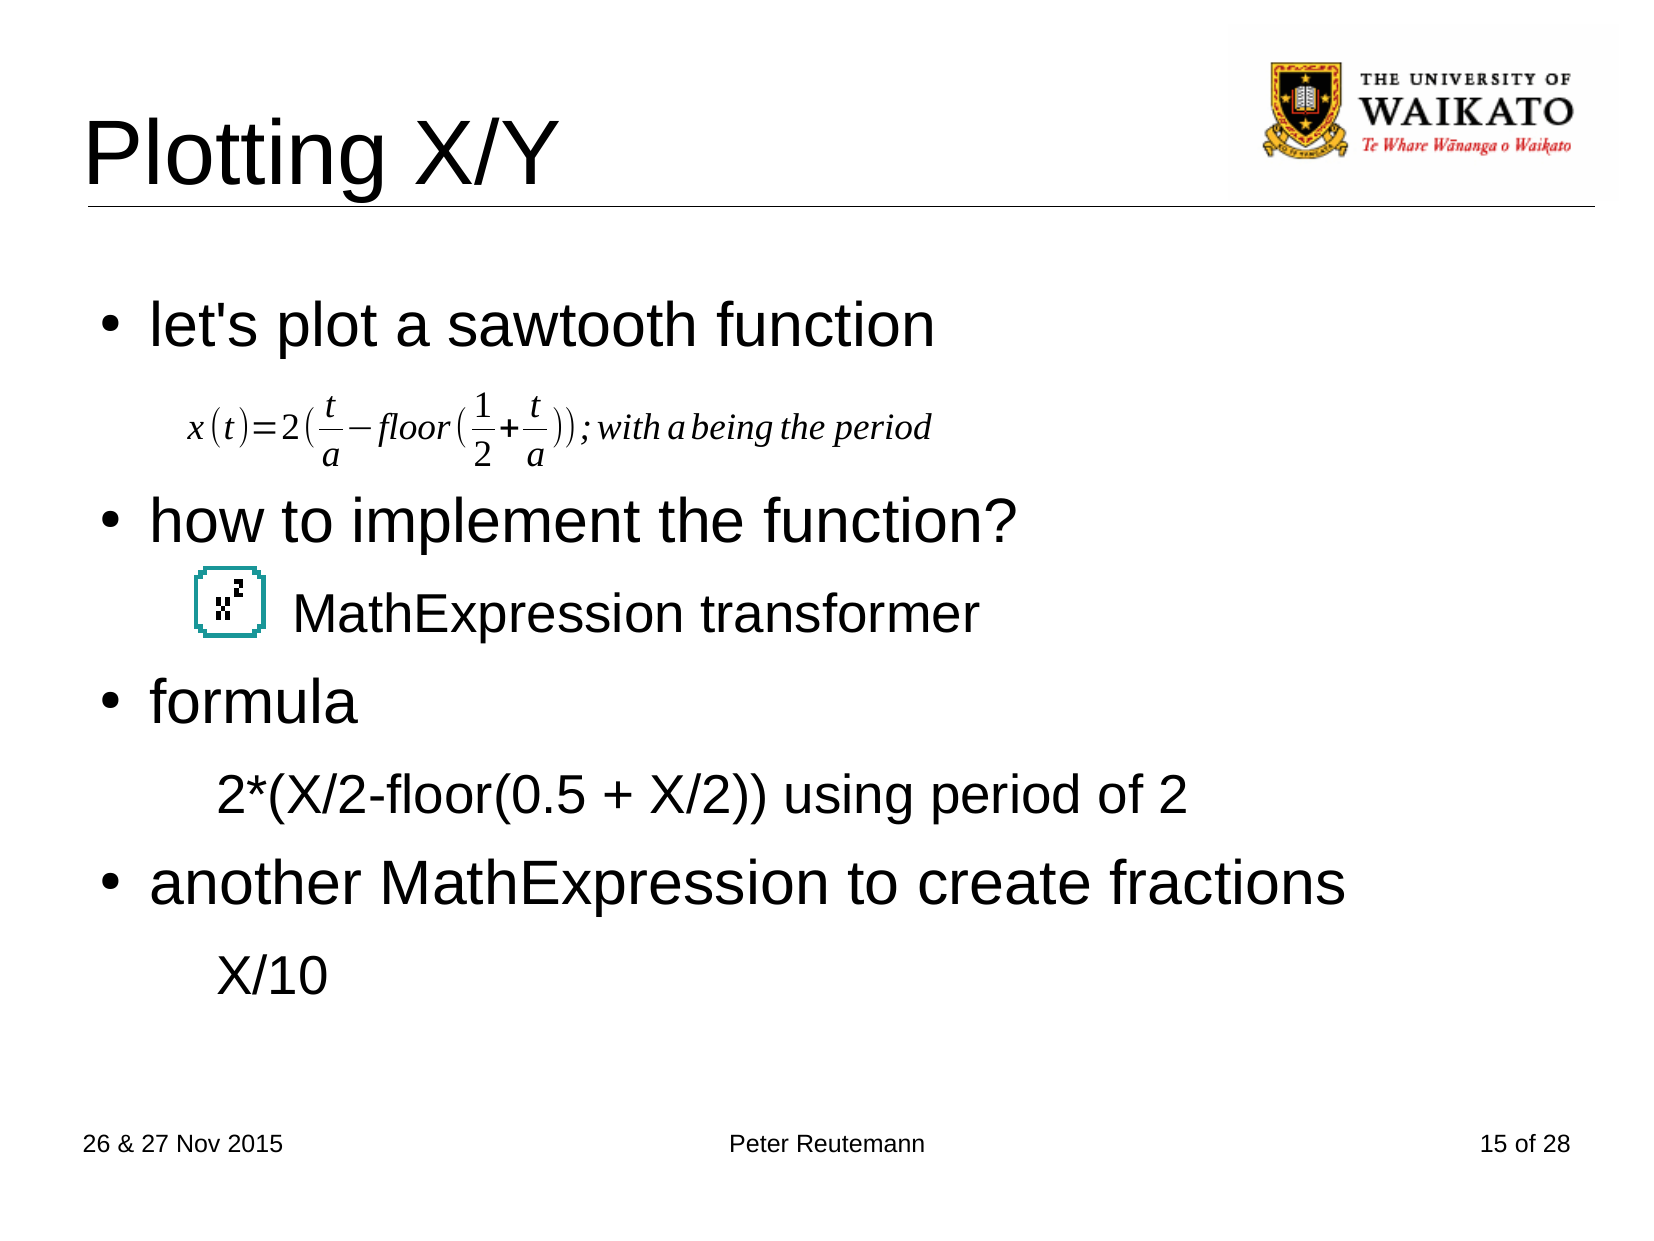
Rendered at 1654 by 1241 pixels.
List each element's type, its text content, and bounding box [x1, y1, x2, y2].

title Plotting X/Y [82, 49, 1571, 257]
picture [1228, 24, 1619, 201]
picture [194, 566, 266, 638]
list let's plot a sawtooth function how to implement the function? MathExpression transformer formula 2*(X/2-floor(0.5 + X/2)) using period of 2 another MathExpression to create fractions X/10 [82, 290, 1571, 1010]
